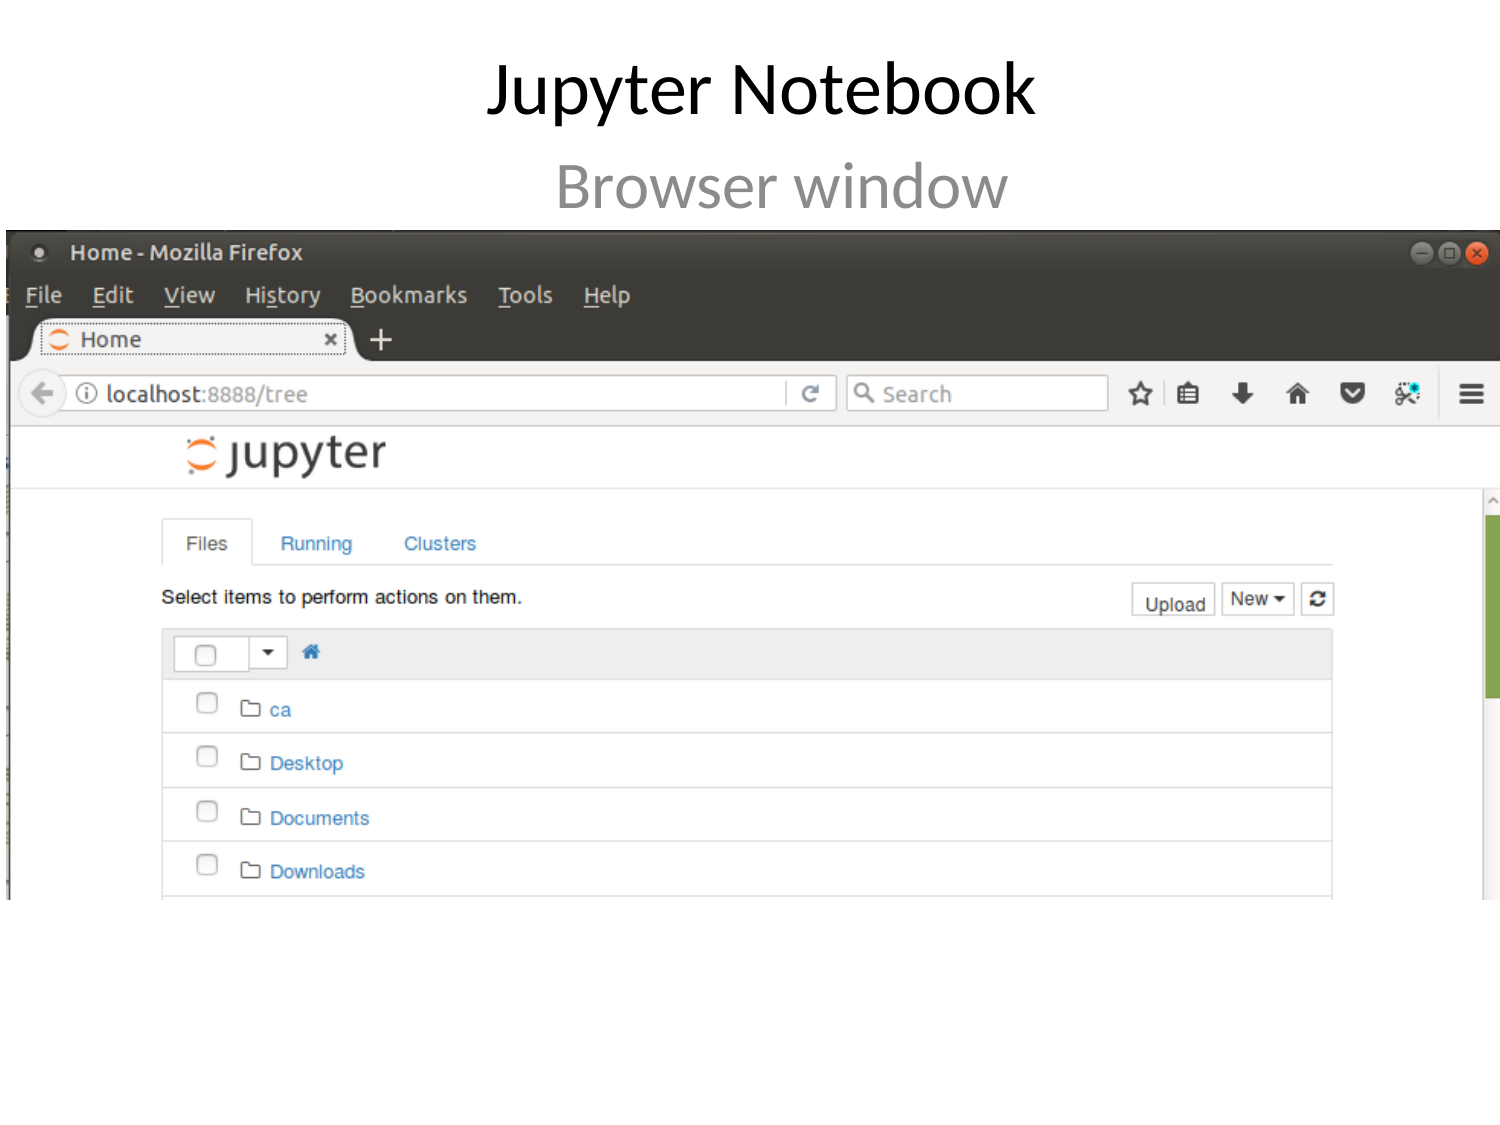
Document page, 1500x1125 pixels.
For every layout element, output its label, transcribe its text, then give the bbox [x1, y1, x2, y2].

title Jupyter Notebook [123, 30, 1399, 134]
text_box Browser window [41, 134, 1436, 230]
picture [6, 230, 1500, 900]
